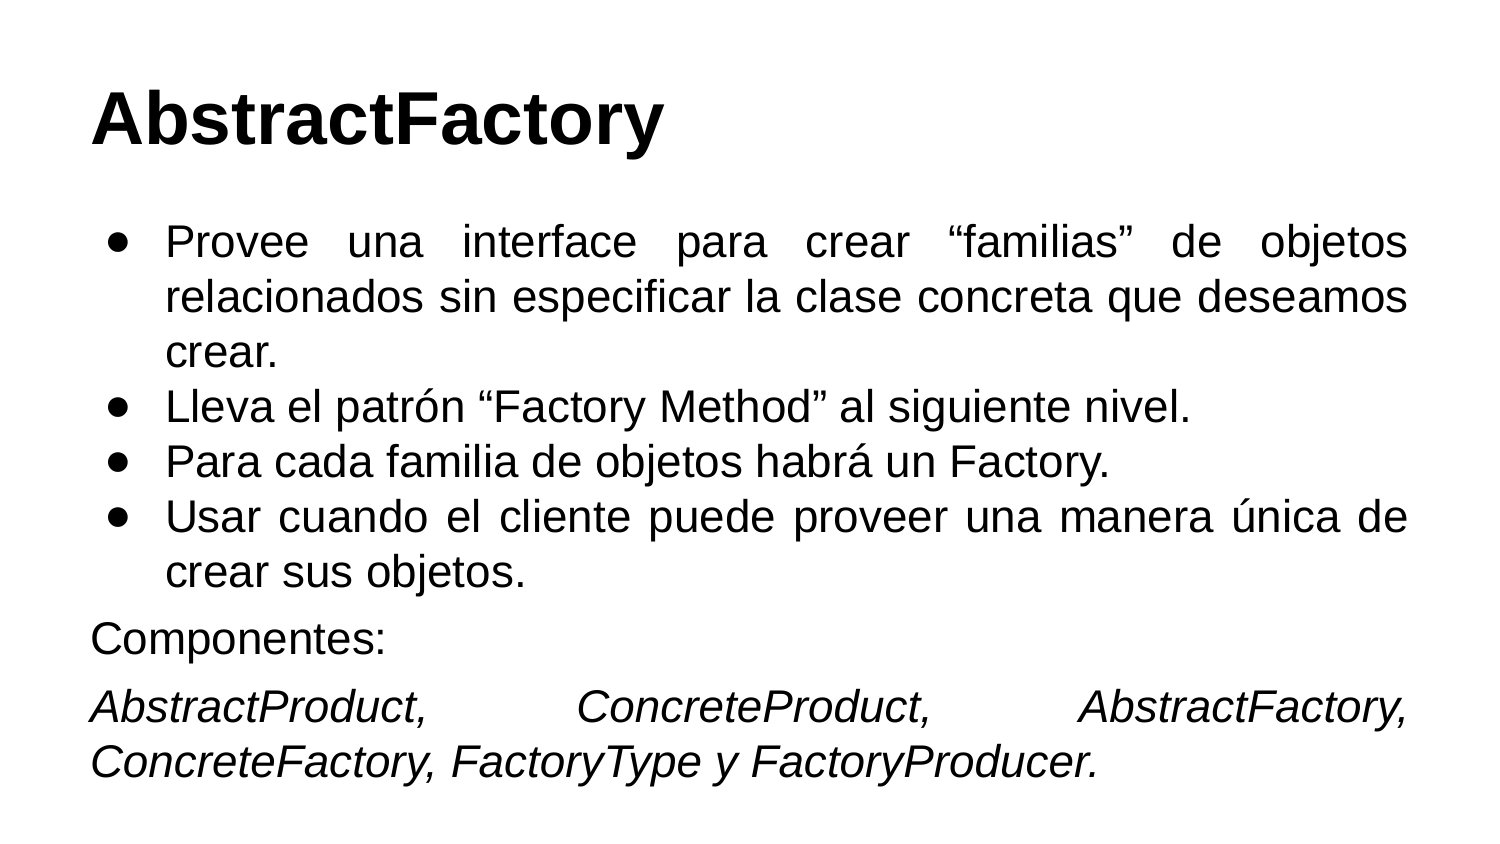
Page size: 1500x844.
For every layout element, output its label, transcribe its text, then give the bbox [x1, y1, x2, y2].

list Provee una interface para crear “familias” de objetos relacionados sin especificar la clase concreta que deseamos crear. Lleva el patrón “Factory Method” al siguiente nivel. Para cada familia de objetos habrá un Factory. Usar cuando el cliente puede proveer una manera única de crear sus objetos. Componentes: AbstractProduct, ConcreteProduct, AbstractFactory, ConcreteFactory, FactoryType y FactoryProducer. [75, 196, 1425, 808]
title AbstractFactory [75, 33, 1425, 175]
